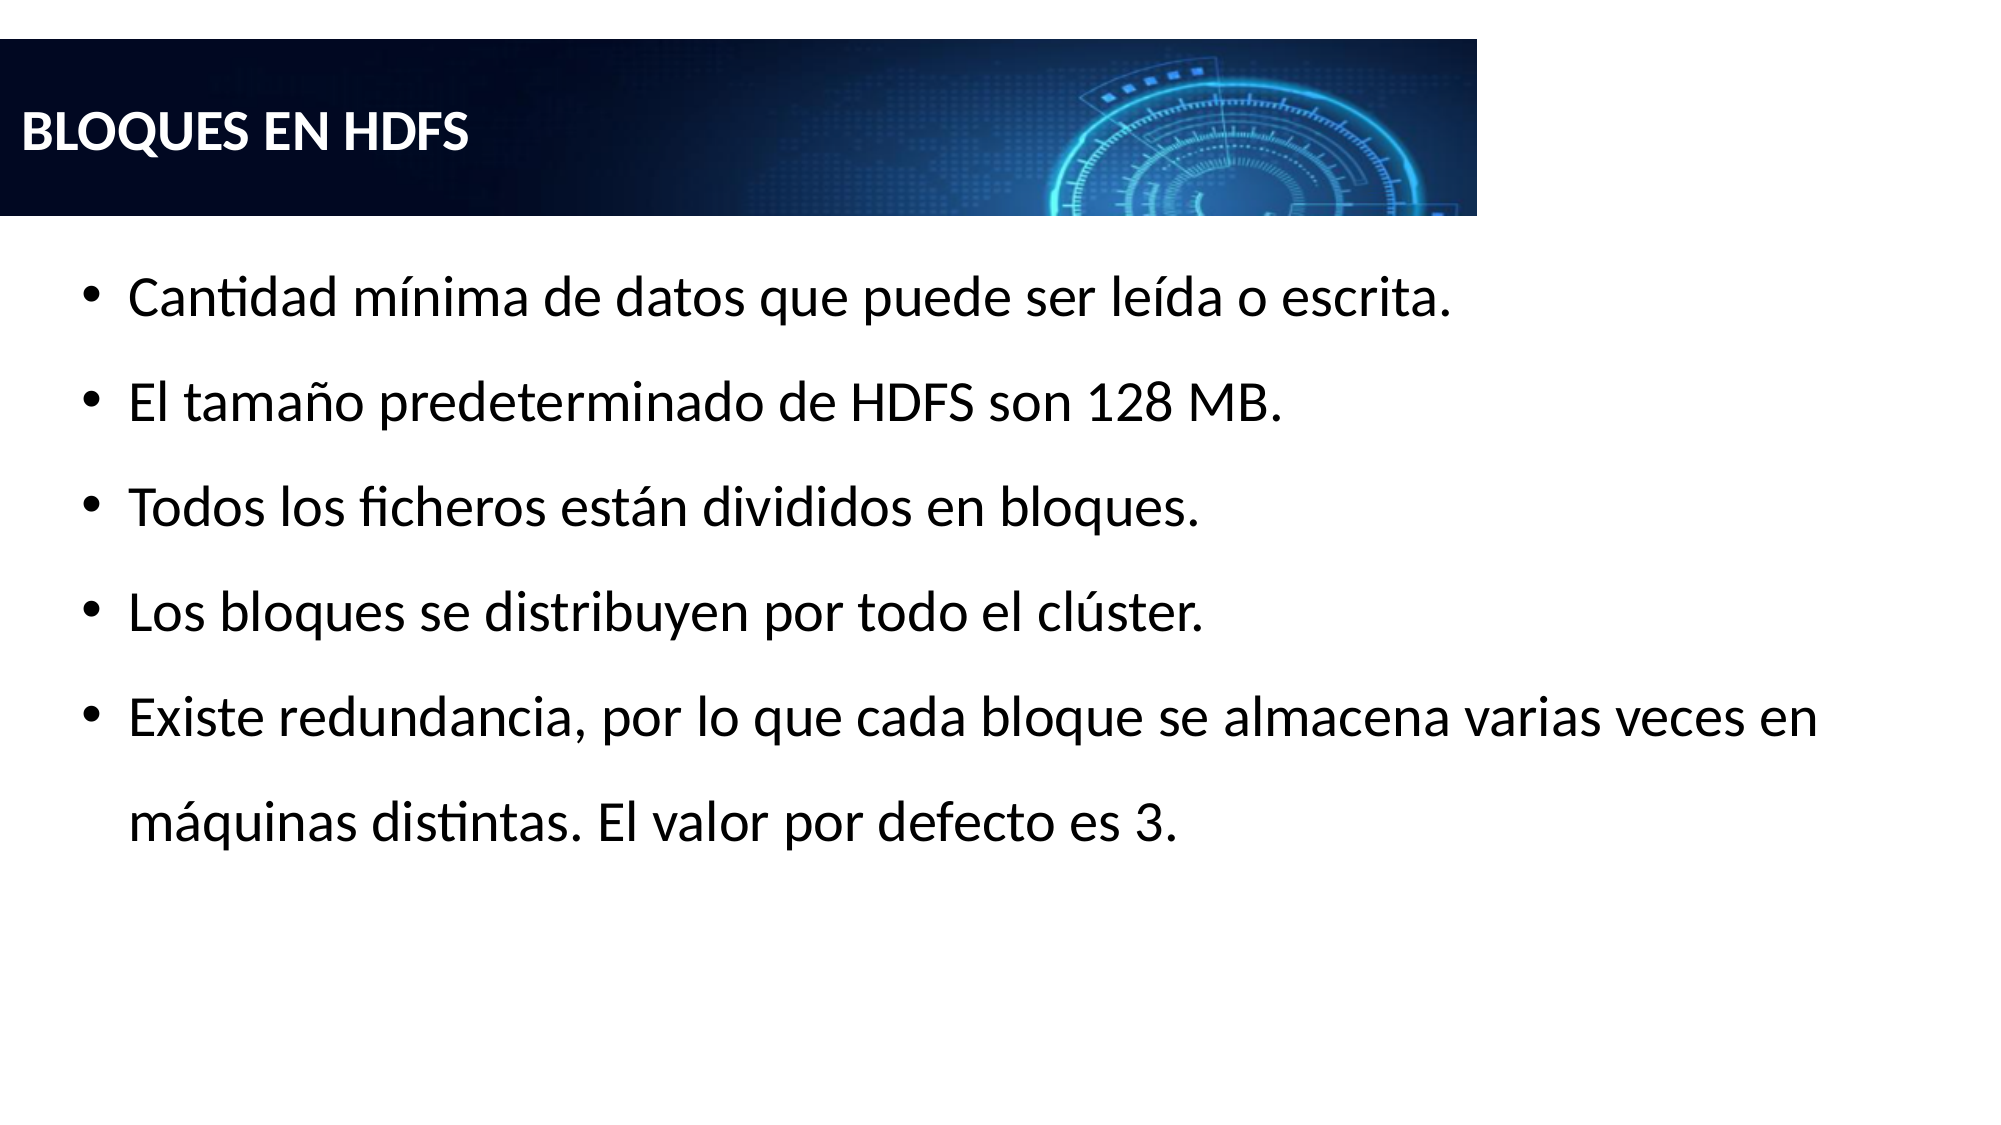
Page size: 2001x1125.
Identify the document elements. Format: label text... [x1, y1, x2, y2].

text_box BLOQUES EN HDFS [6, 84, 486, 170]
picture [0, 39, 1477, 216]
text_box Cantidad mínima de datos que puede ser leída o escrita. El tamaño predeterminado de HDFS son 128 MB. Todos los ficheros están divididos en bloques. Los bloques se distribuyen por todo el clúster. Existe redundancia, por lo que cada bloque se almacena varias veces en máquinas distintas. El valor por defecto es 3. [66, 215, 1946, 1001]
